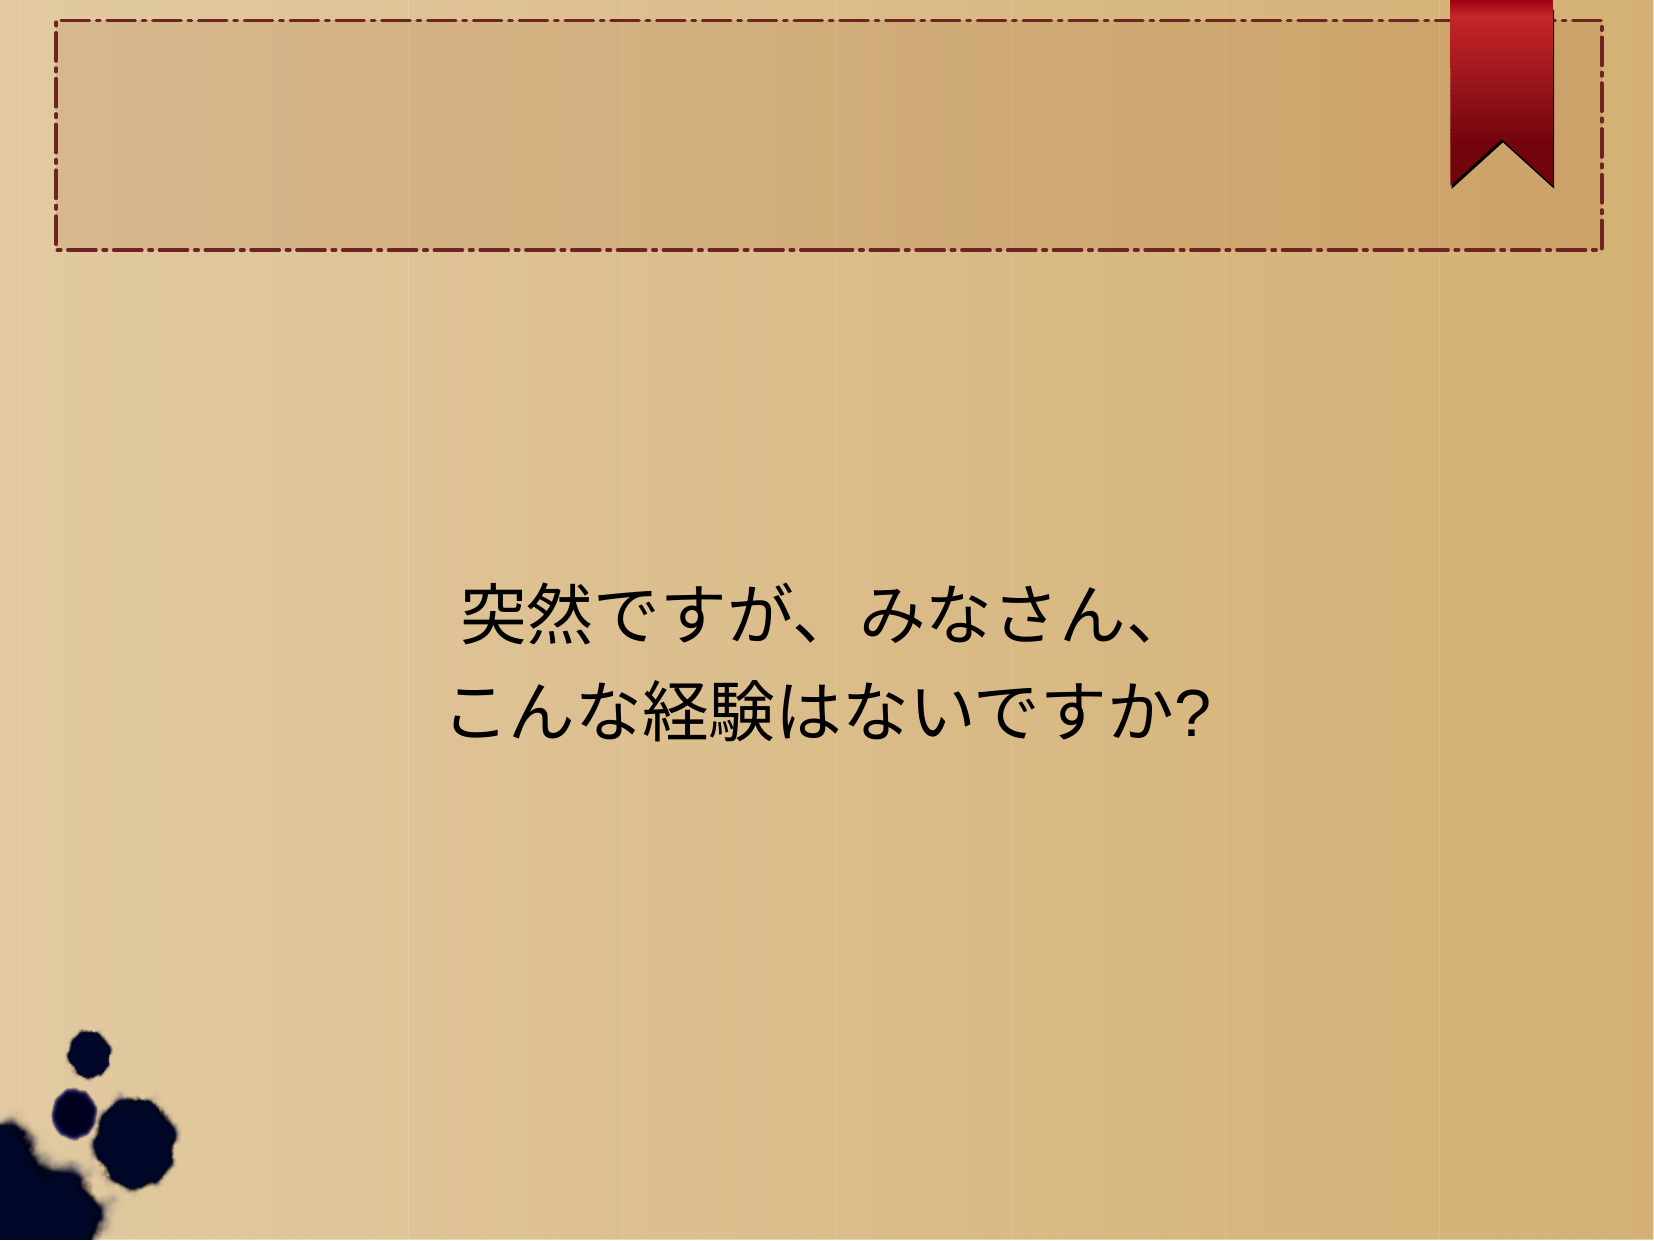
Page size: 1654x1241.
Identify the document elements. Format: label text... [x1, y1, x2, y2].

subtitle 突然ですが、みなさん、 こんな経験はないですか? [82, 299, 1571, 1019]
